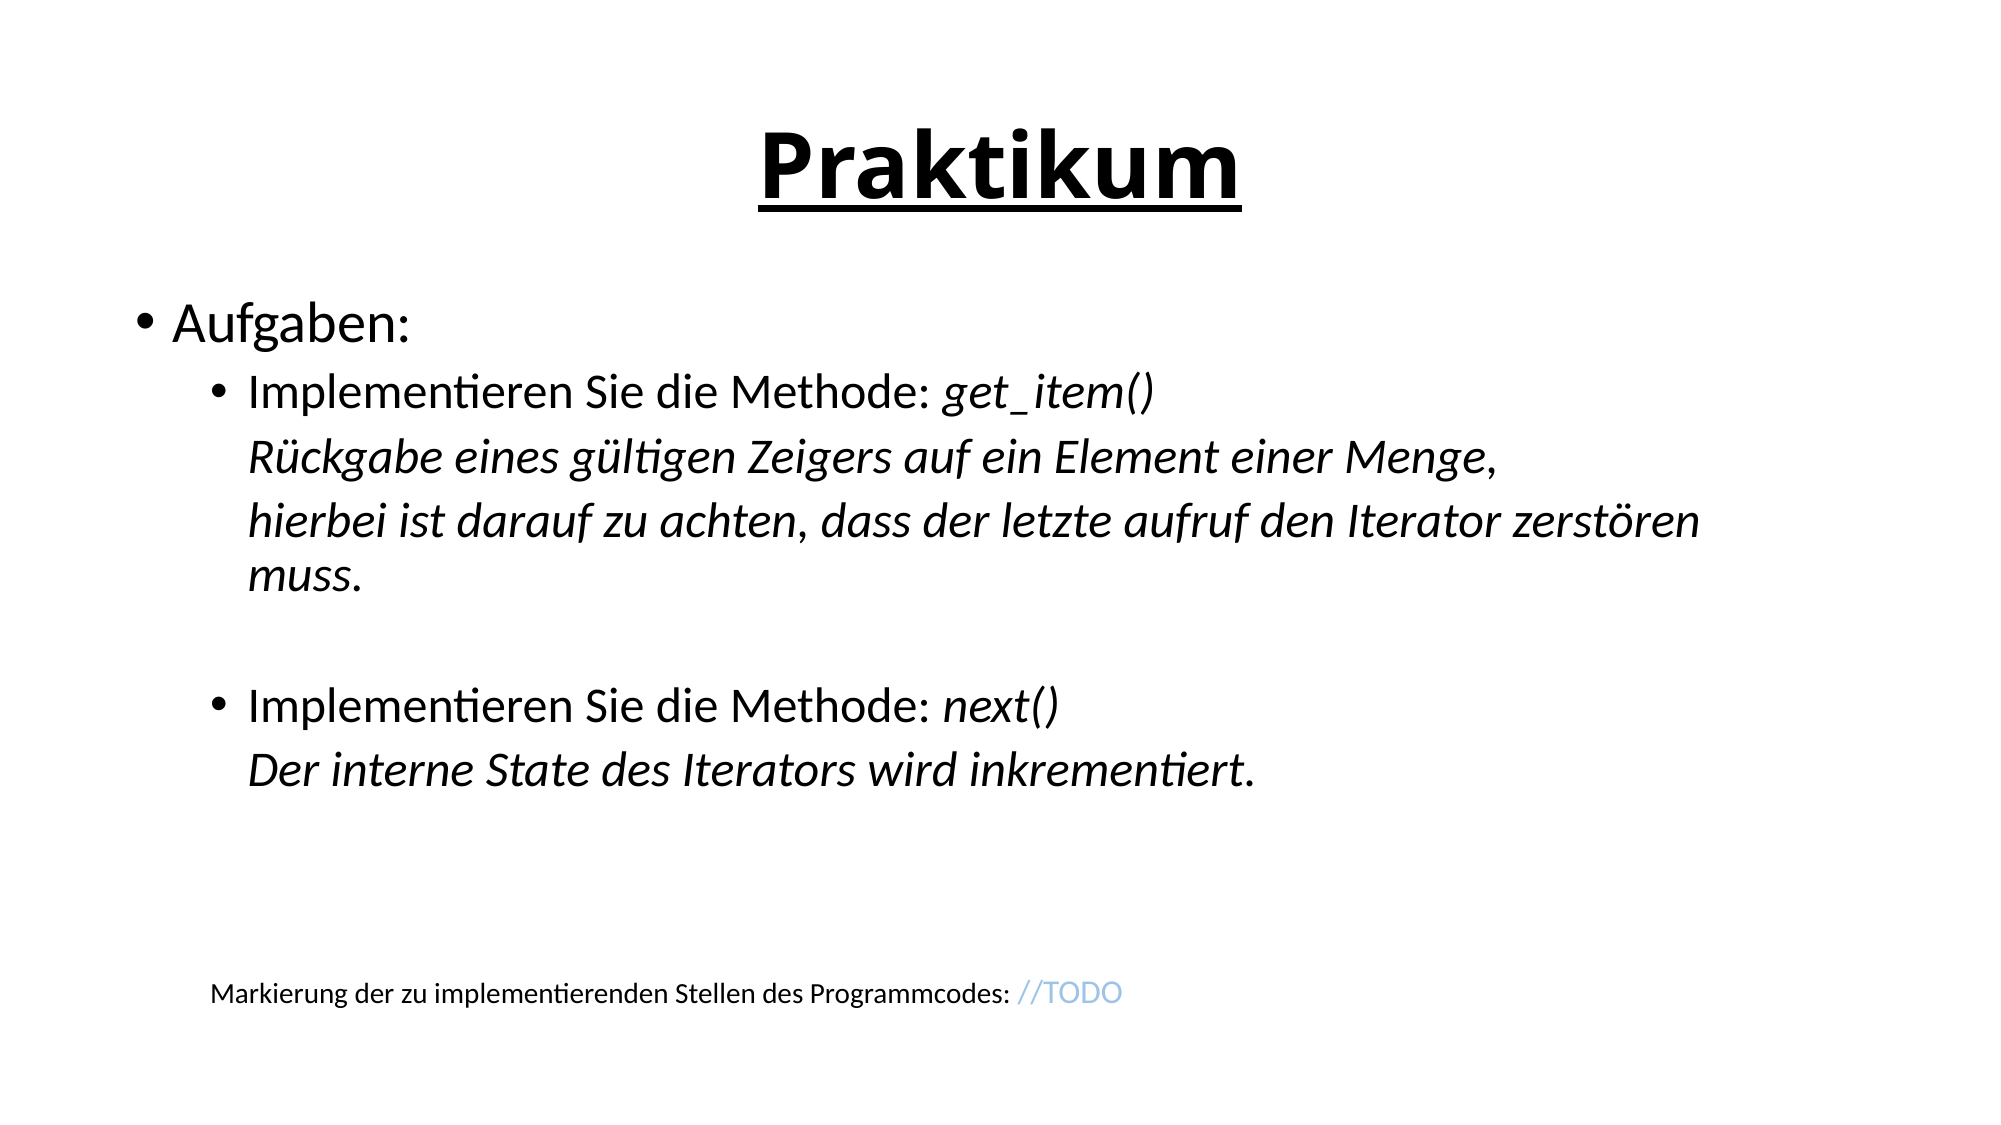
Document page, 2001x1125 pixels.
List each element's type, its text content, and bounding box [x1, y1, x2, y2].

list Aufgaben: Implementieren Sie die Methode: get_item() Rückgabe eines gültigen Zeigers auf ein Element einer Menge, hierbei ist darauf zu achten, dass der letzte aufruf den Iterator zerstören muss. Implementieren Sie die Methode: next() Der interne State des Iterators wird inkrementiert. Markierung der zu implementierenden Stellen des Programmcodes: //TODO [120, 285, 1845, 999]
title Praktikum [137, 59, 1863, 278]
